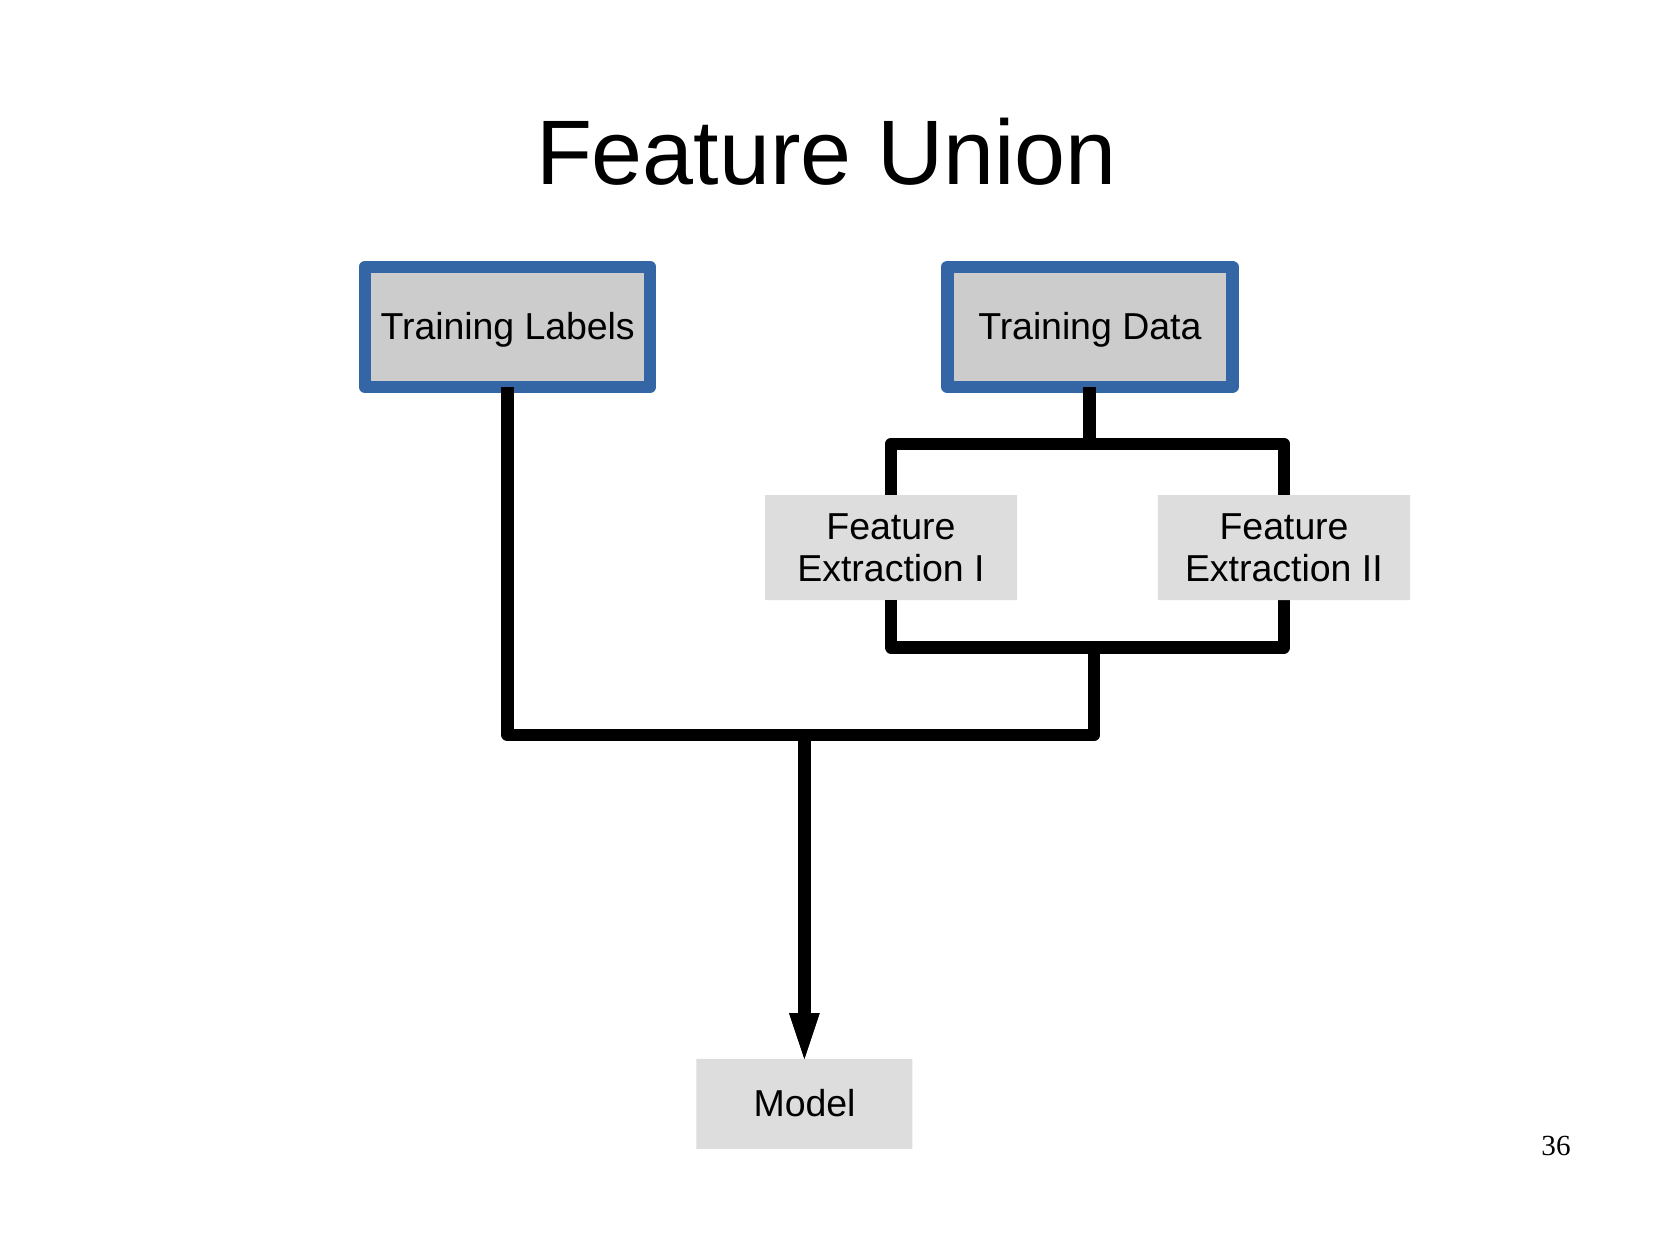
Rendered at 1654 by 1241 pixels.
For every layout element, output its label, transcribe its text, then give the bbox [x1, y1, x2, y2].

text_box Training Labels [365, 266, 651, 387]
text_box Model [696, 1058, 913, 1149]
text_box Feature Extraction I [765, 495, 1018, 601]
title Feature Union [82, 49, 1571, 257]
text_box Feature Extraction II [1157, 495, 1411, 601]
text_box Training Data [947, 266, 1233, 387]
